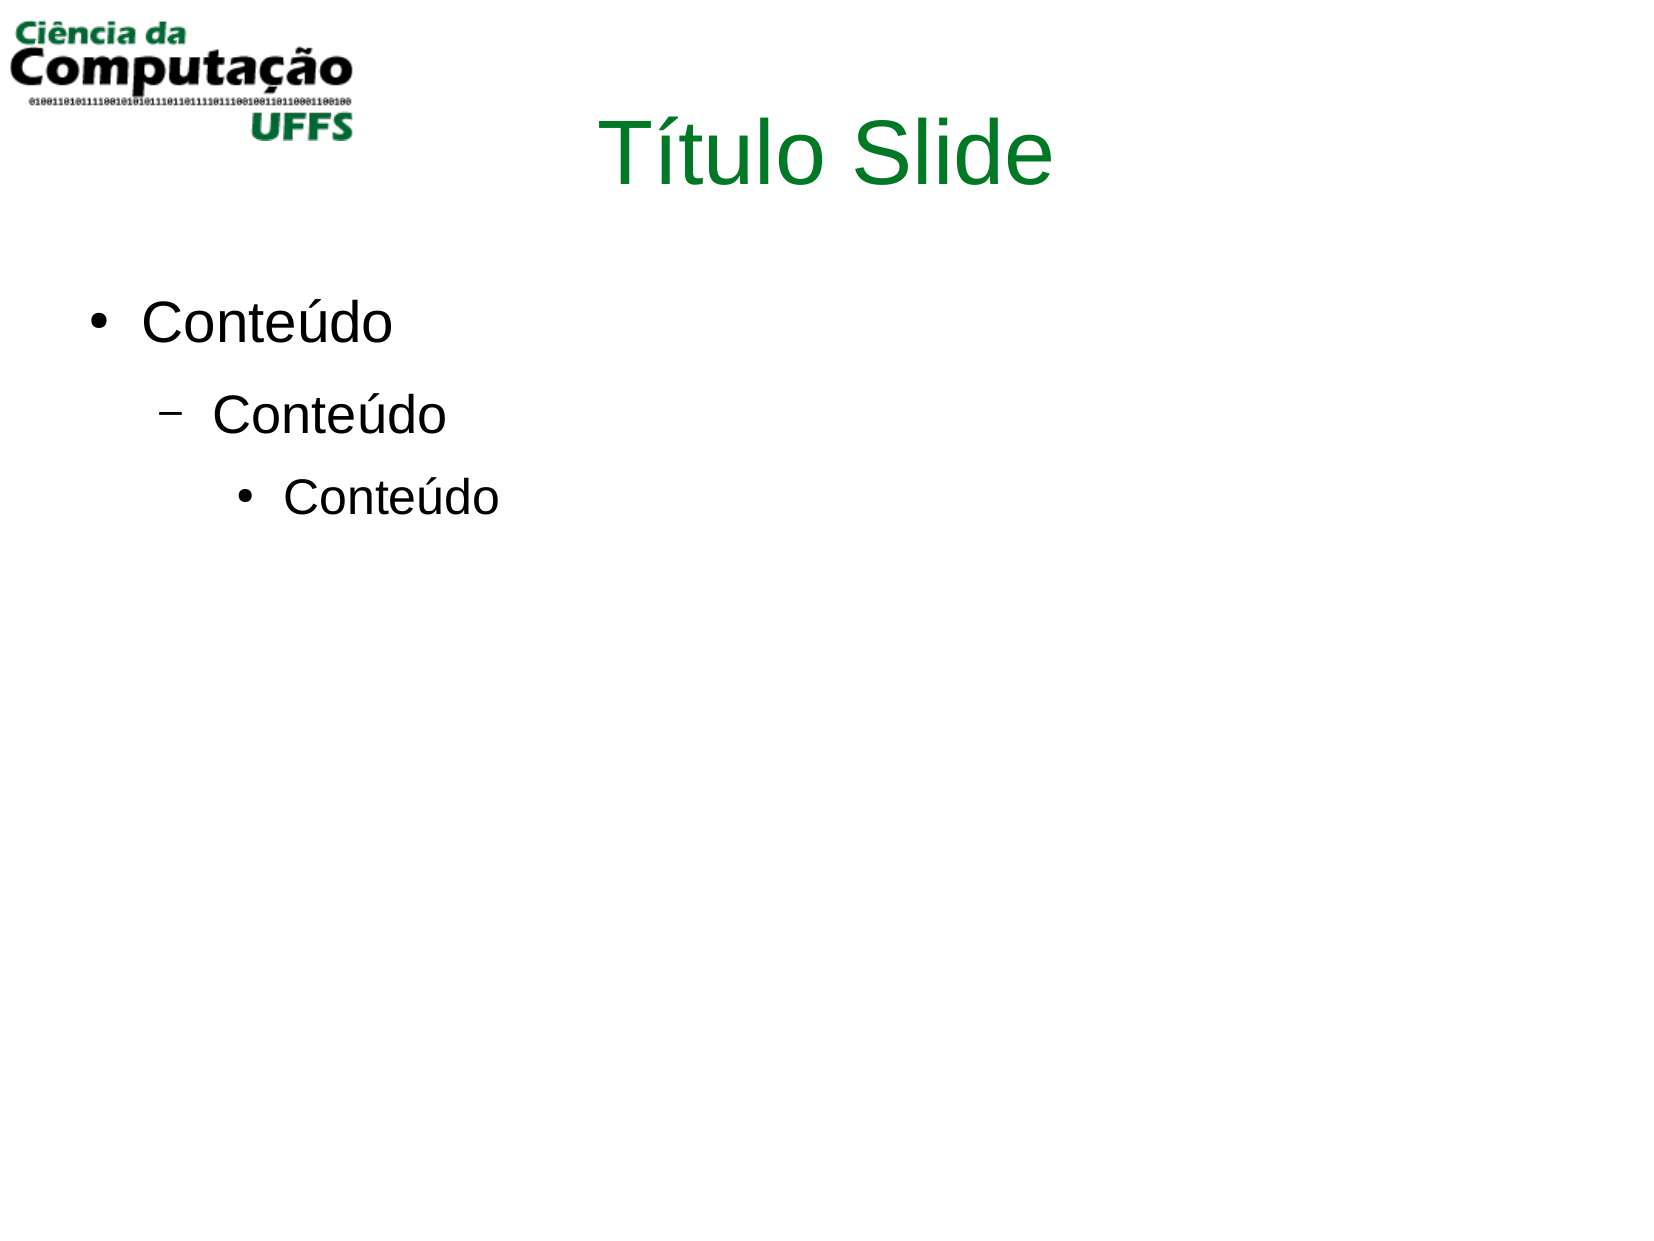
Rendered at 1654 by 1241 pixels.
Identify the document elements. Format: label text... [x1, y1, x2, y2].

picture [9, 0, 356, 141]
list Conteúdo Conteúdo Conteúdo [70, 290, 1559, 1146]
title Título Slide [82, 49, 1571, 257]
